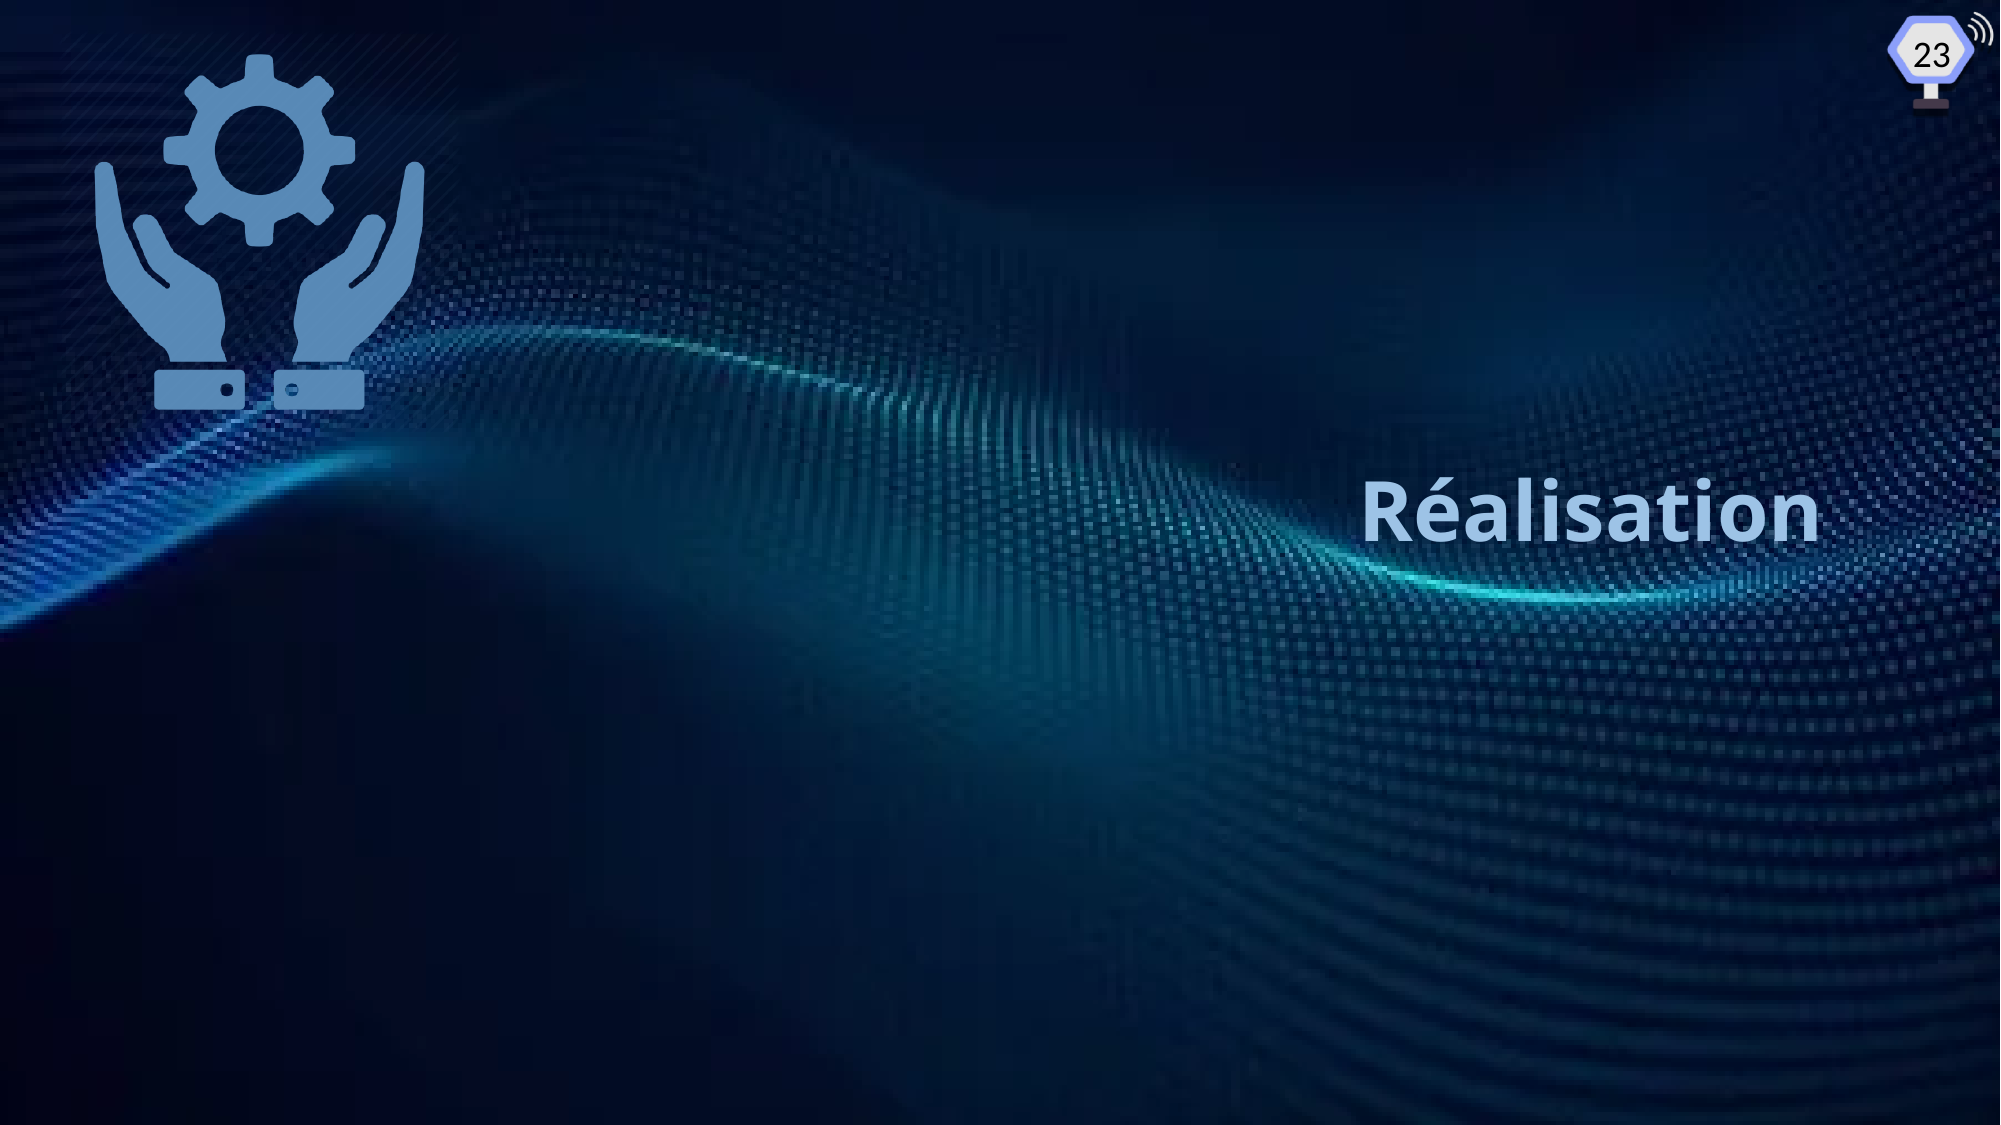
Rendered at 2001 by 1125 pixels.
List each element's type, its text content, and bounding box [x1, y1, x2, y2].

picture [0, 0, 2000, 1125]
text_box Réalisation [1343, 450, 1989, 567]
text_box 23 [1897, 22, 1973, 83]
